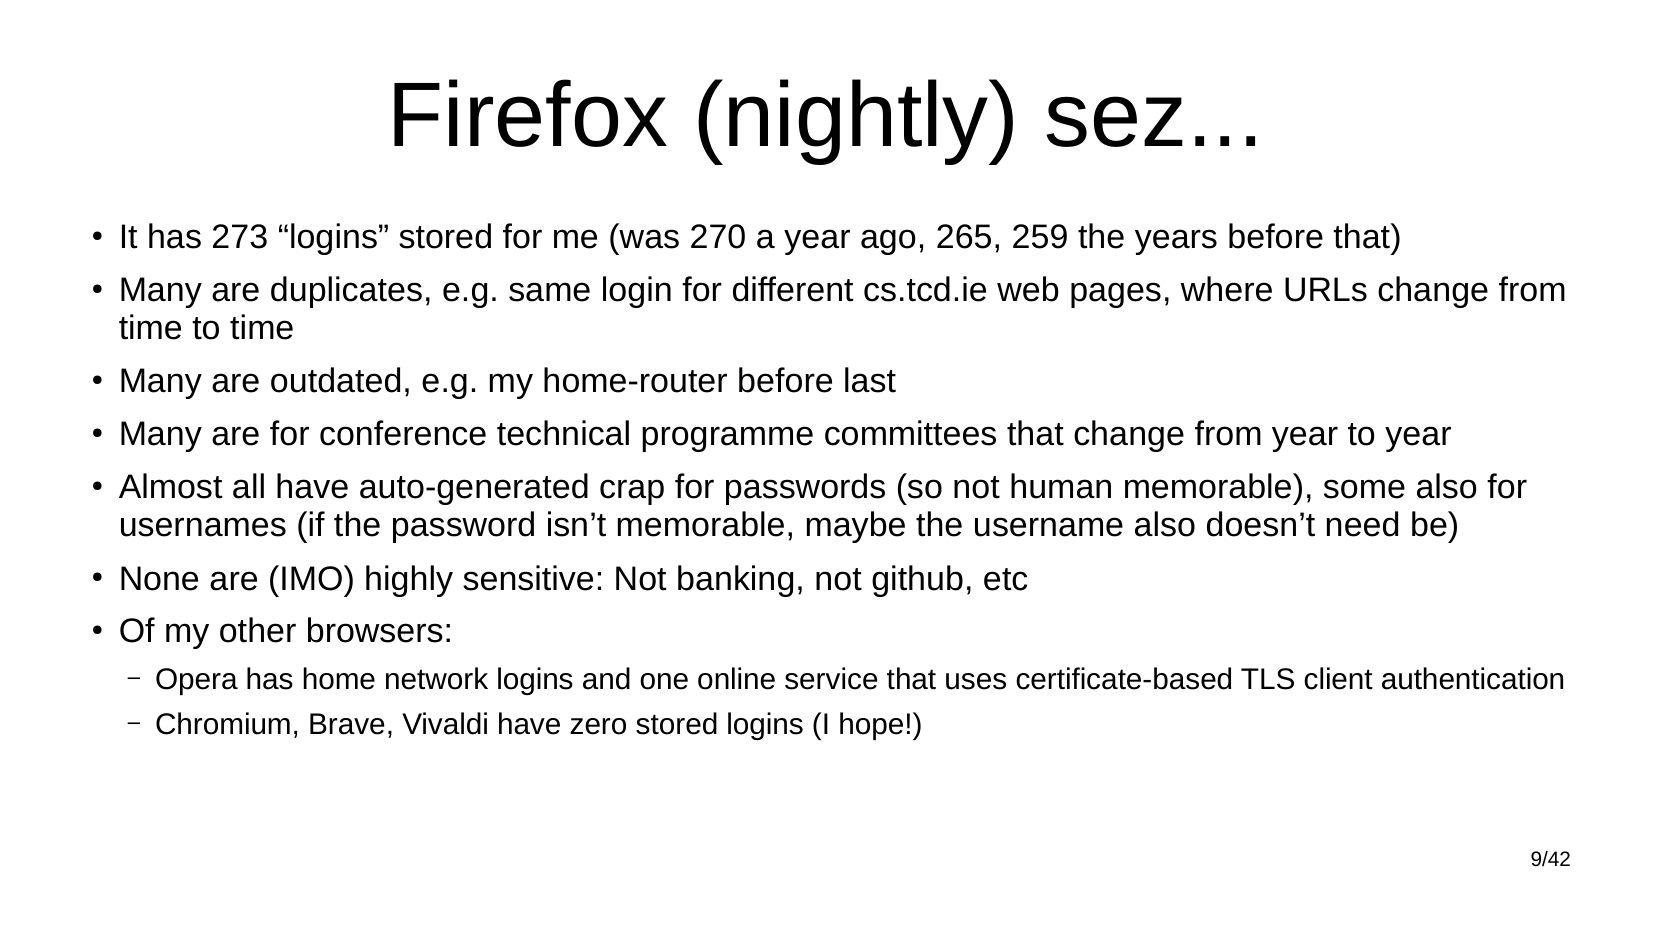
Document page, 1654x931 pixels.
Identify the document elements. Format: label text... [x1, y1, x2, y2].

title Firefox (nightly) sez... [82, 37, 1571, 193]
list It has 273 “logins” stored for me (was 270 a year ago, 265, 259 the years before that) Many are duplicates, e.g. same login for different cs.tcd.ie web pages, where URLs change from time to time Many are outdated, e.g. my home-router before last Many are for conference technical programme committees that change from year to year Almost all have auto-generated crap for passwords (so not human memorable), some also for usernames (if the password isn’t memorable, maybe the username also doesn’t need be) None are (IMO) highly sensitive: Not banking, not github, etc Of my other browsers: Opera has home network logins and one online service that uses certificate-based TLS client authentication Chromium, Brave, Vivaldi have zero stored logins (I hope!) [82, 217, 1571, 758]
